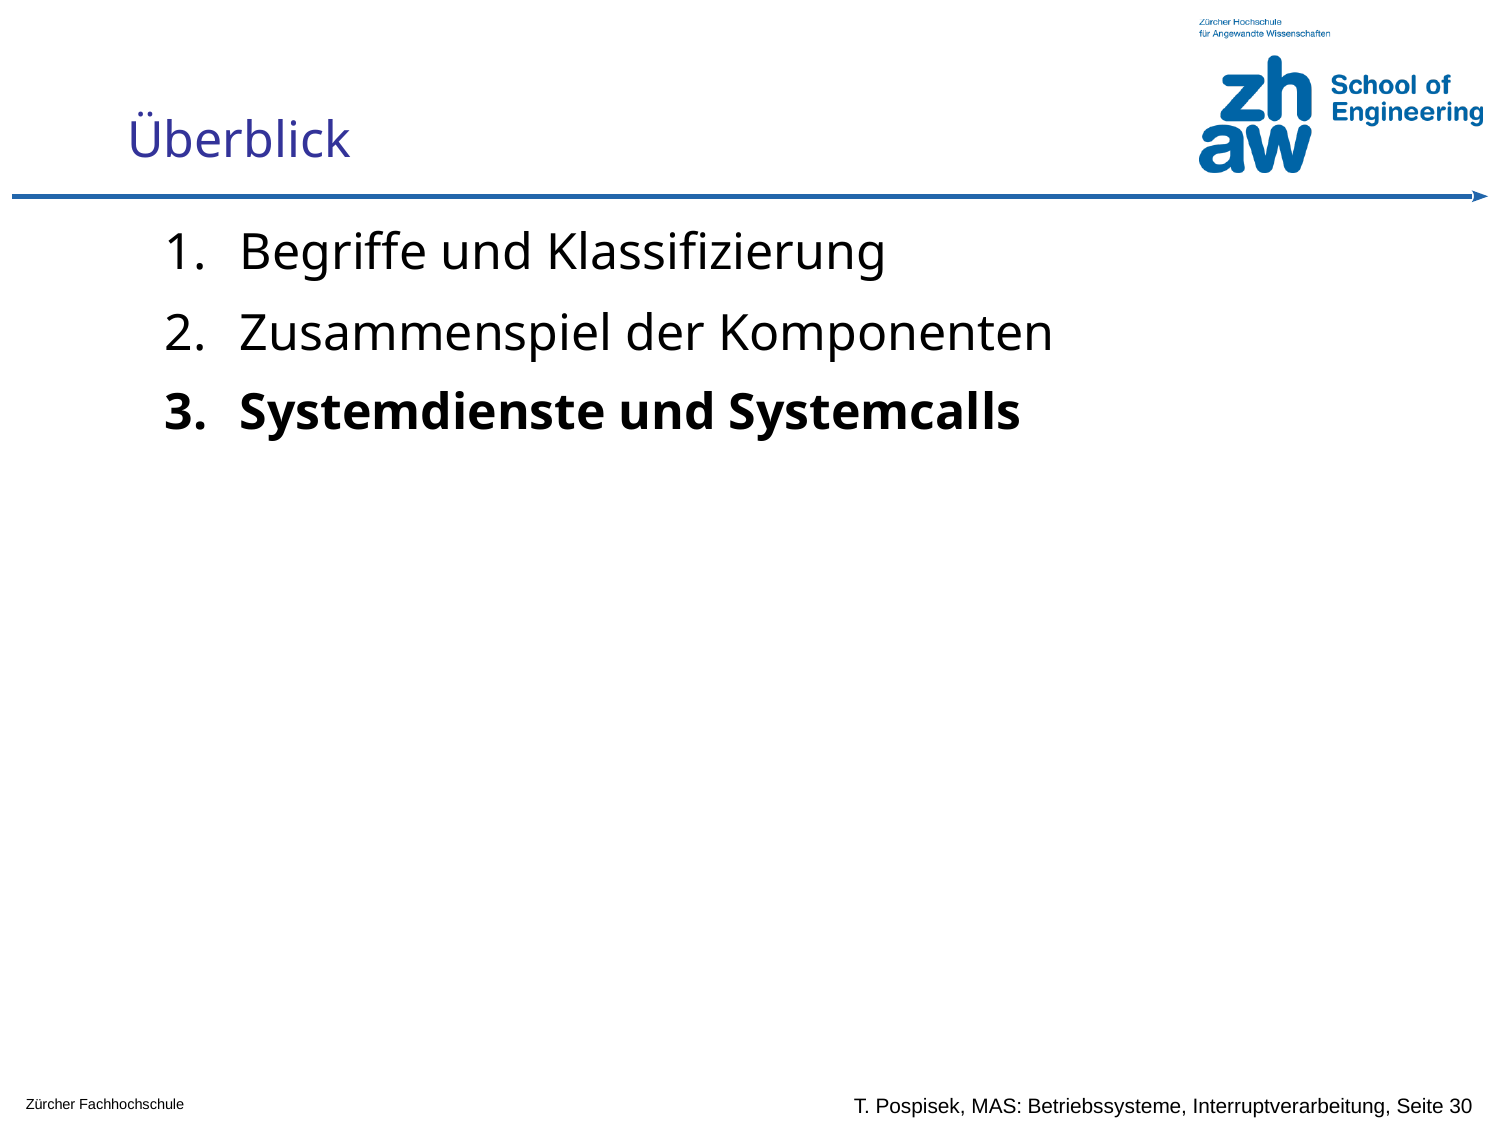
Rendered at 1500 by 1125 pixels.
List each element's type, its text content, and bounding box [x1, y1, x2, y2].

title Überblick [112, 50, 1391, 175]
text_box Begriffe und Klassifizierung Zusammenspiel der Komponenten Systemdienste und Systemcalls [149, 212, 1363, 988]
picture [1199, 19, 1483, 173]
